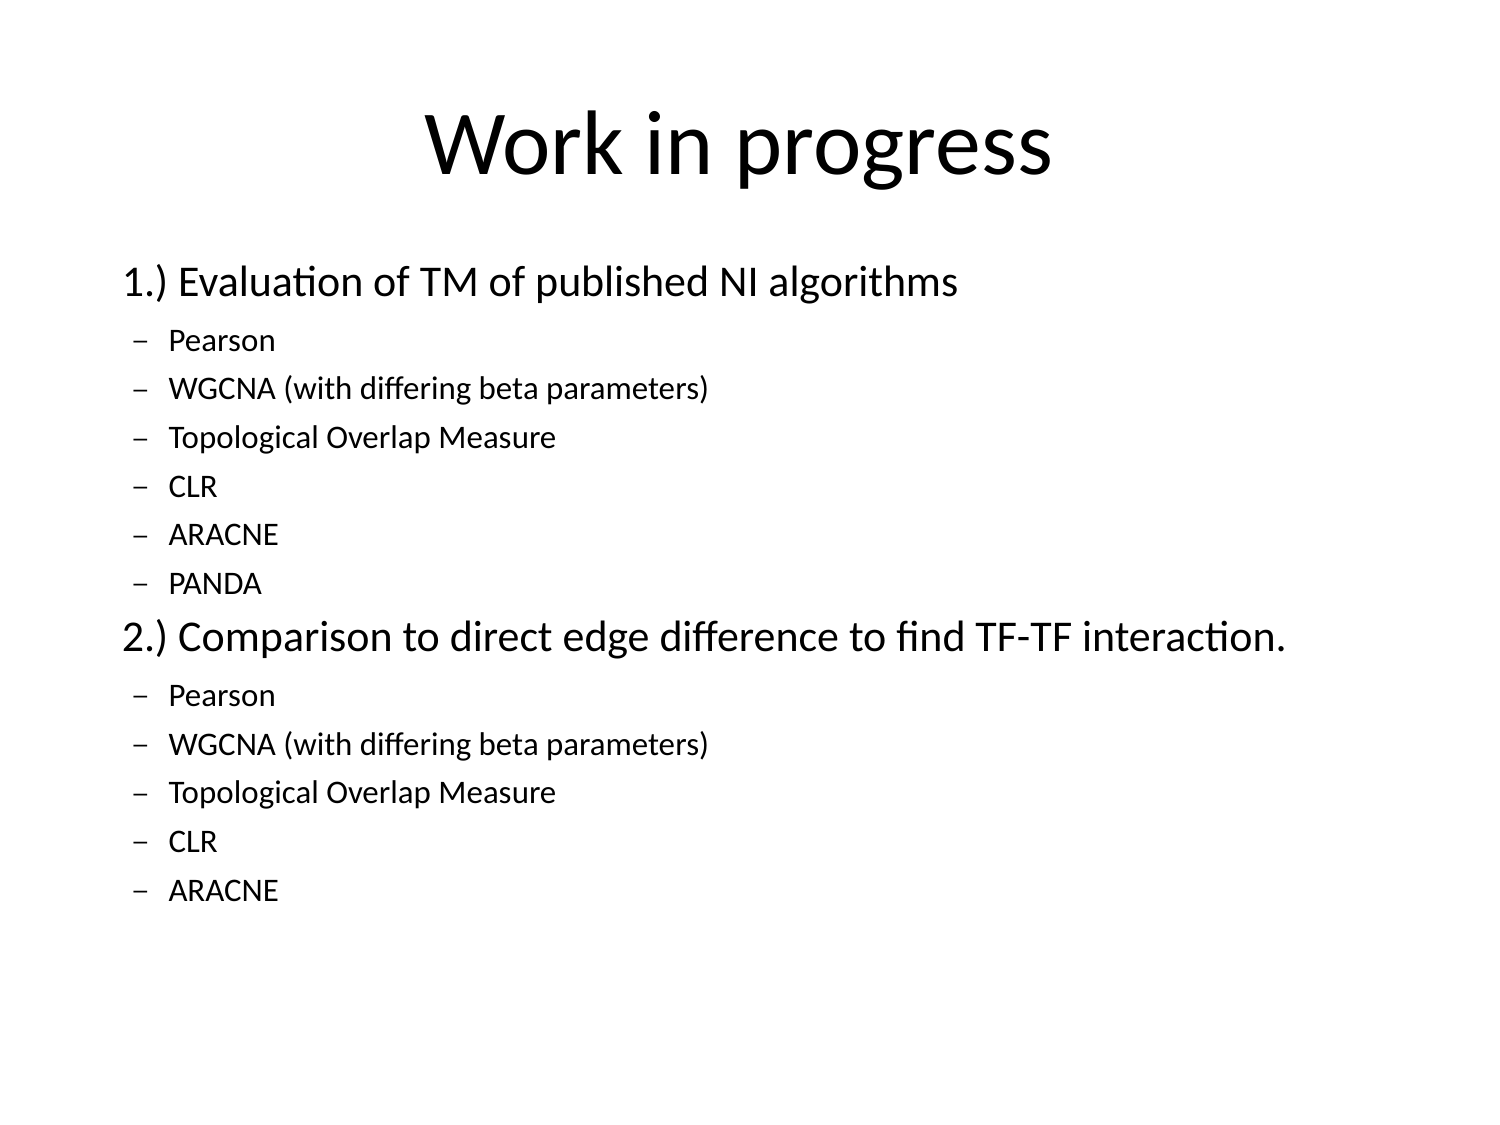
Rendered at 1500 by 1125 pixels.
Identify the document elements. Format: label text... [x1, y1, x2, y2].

list 1.) Evaluation of TM of published NI algorithms Pearson WGCNA (with differing beta parameters) Topological Overlap Measure CLR ARACNE PANDA 2.) Comparison to direct edge difference to find TF-TF interaction. Pearson WGCNA (with differing beta parameters) Topological Overlap Measure CLR ARACNE [75, 263, 1425, 916]
title Work in progress [101, 31, 1377, 263]
